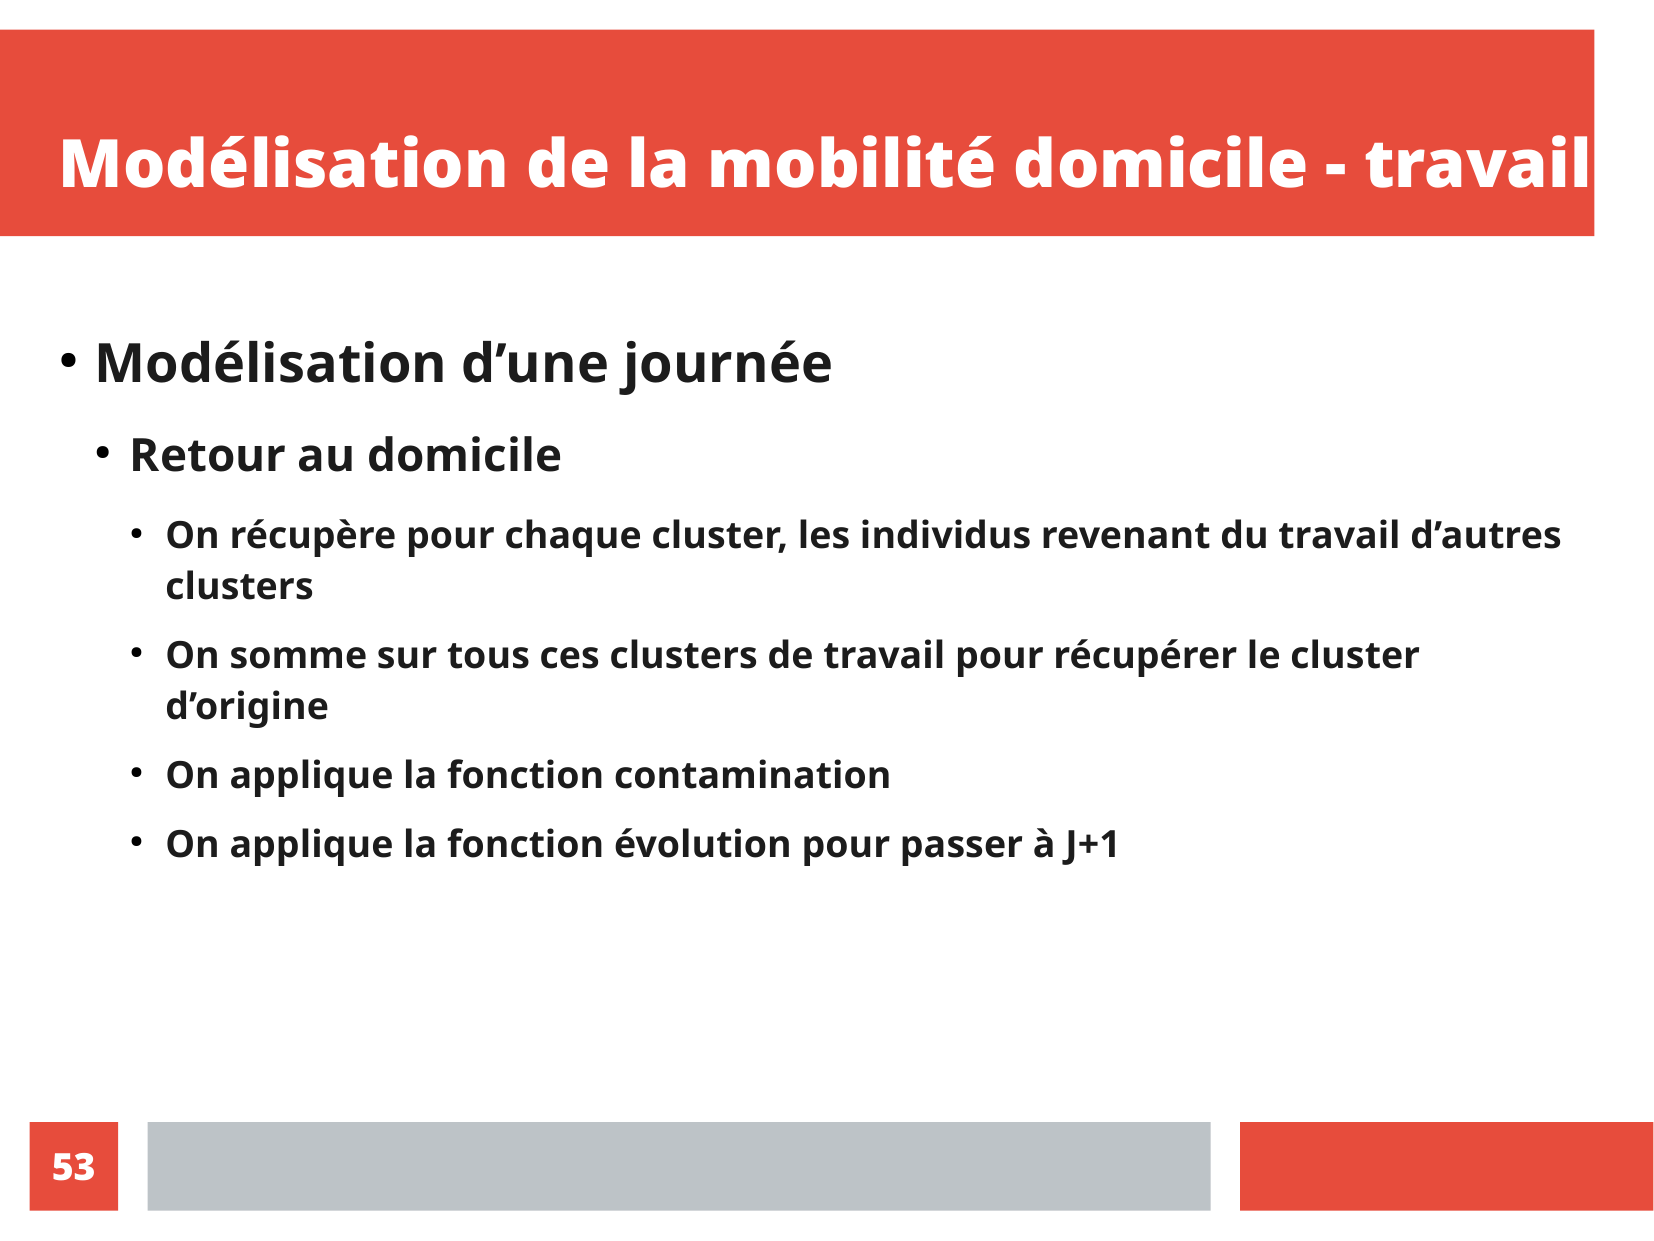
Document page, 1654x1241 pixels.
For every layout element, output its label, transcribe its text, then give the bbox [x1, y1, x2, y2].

title Modélisation de la mobilité domicile - travail [59, 59, 1595, 207]
list Modélisation d’une journée Retour au domicile On récupère pour chaque cluster, les individus revenant du travail d’autres clusters On somme sur tous ces clusters de travail pour récupérer le cluster d’origine On applique la fonction contamination On applique la fonction évolution pour passer à J+1 [59, 324, 1565, 1093]
